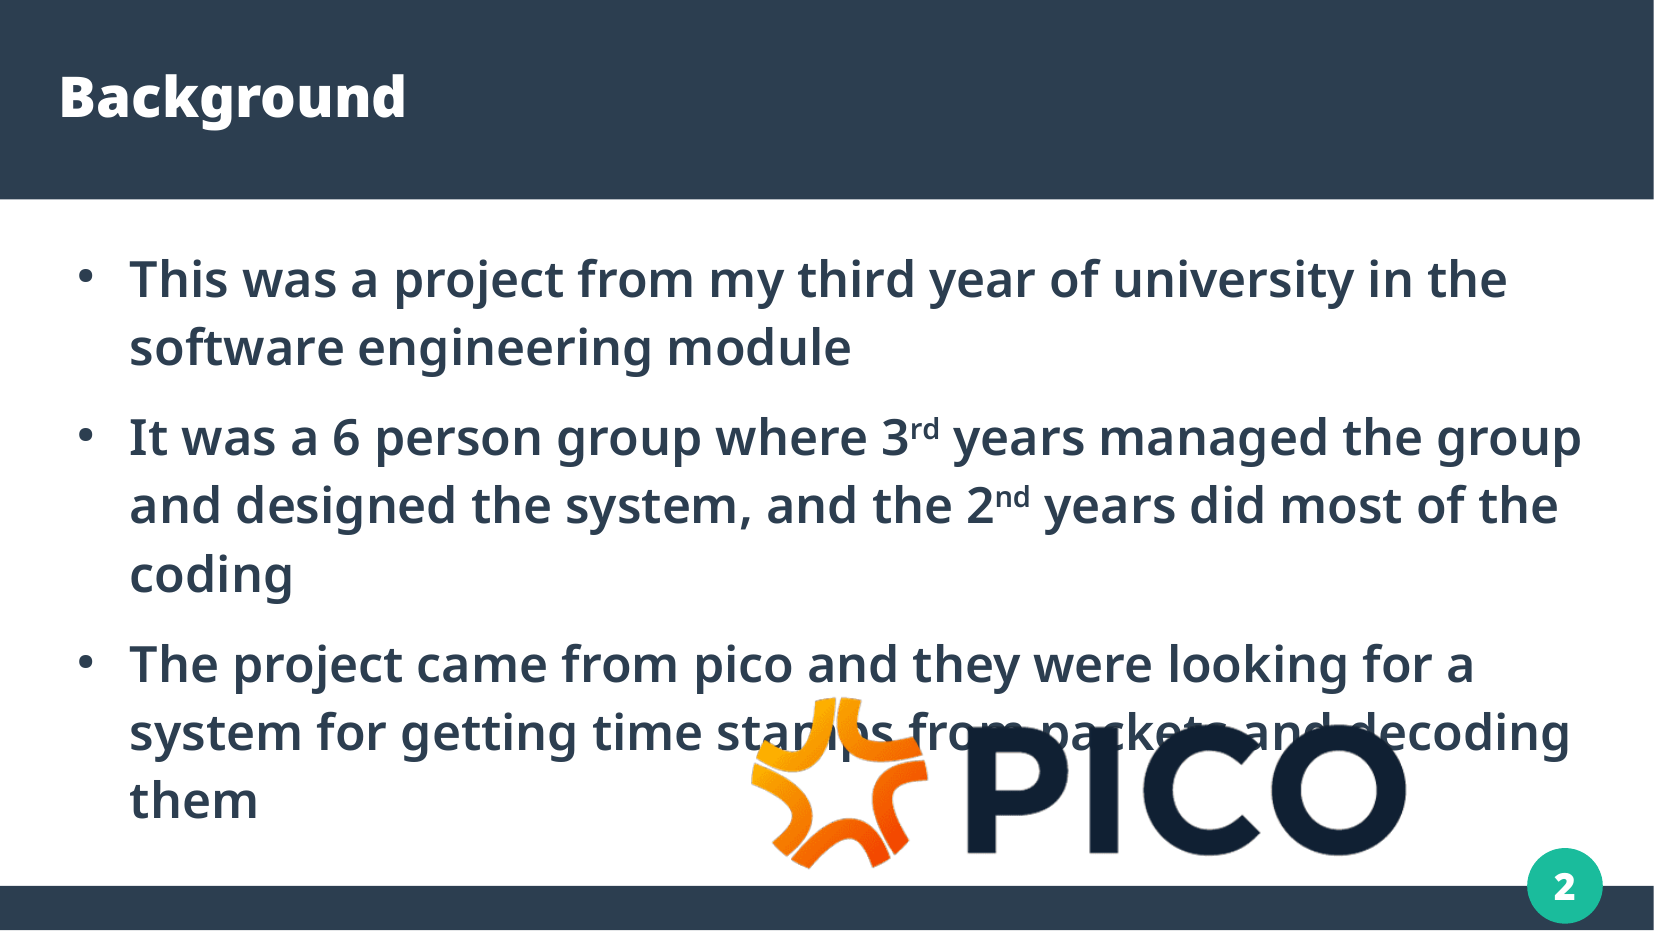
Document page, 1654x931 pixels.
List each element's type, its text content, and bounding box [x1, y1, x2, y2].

list This was a project from my third year of university in the software engineering module It was a 6 person group where 3rd years managed the group and designed the system, and the 2nd years did most of the coding The project came from pico and they were looking for a system for getting time stamps from packets and decoding them [59, 243, 1595, 864]
title Background [59, 37, 1595, 156]
picture [738, 442, 1418, 931]
